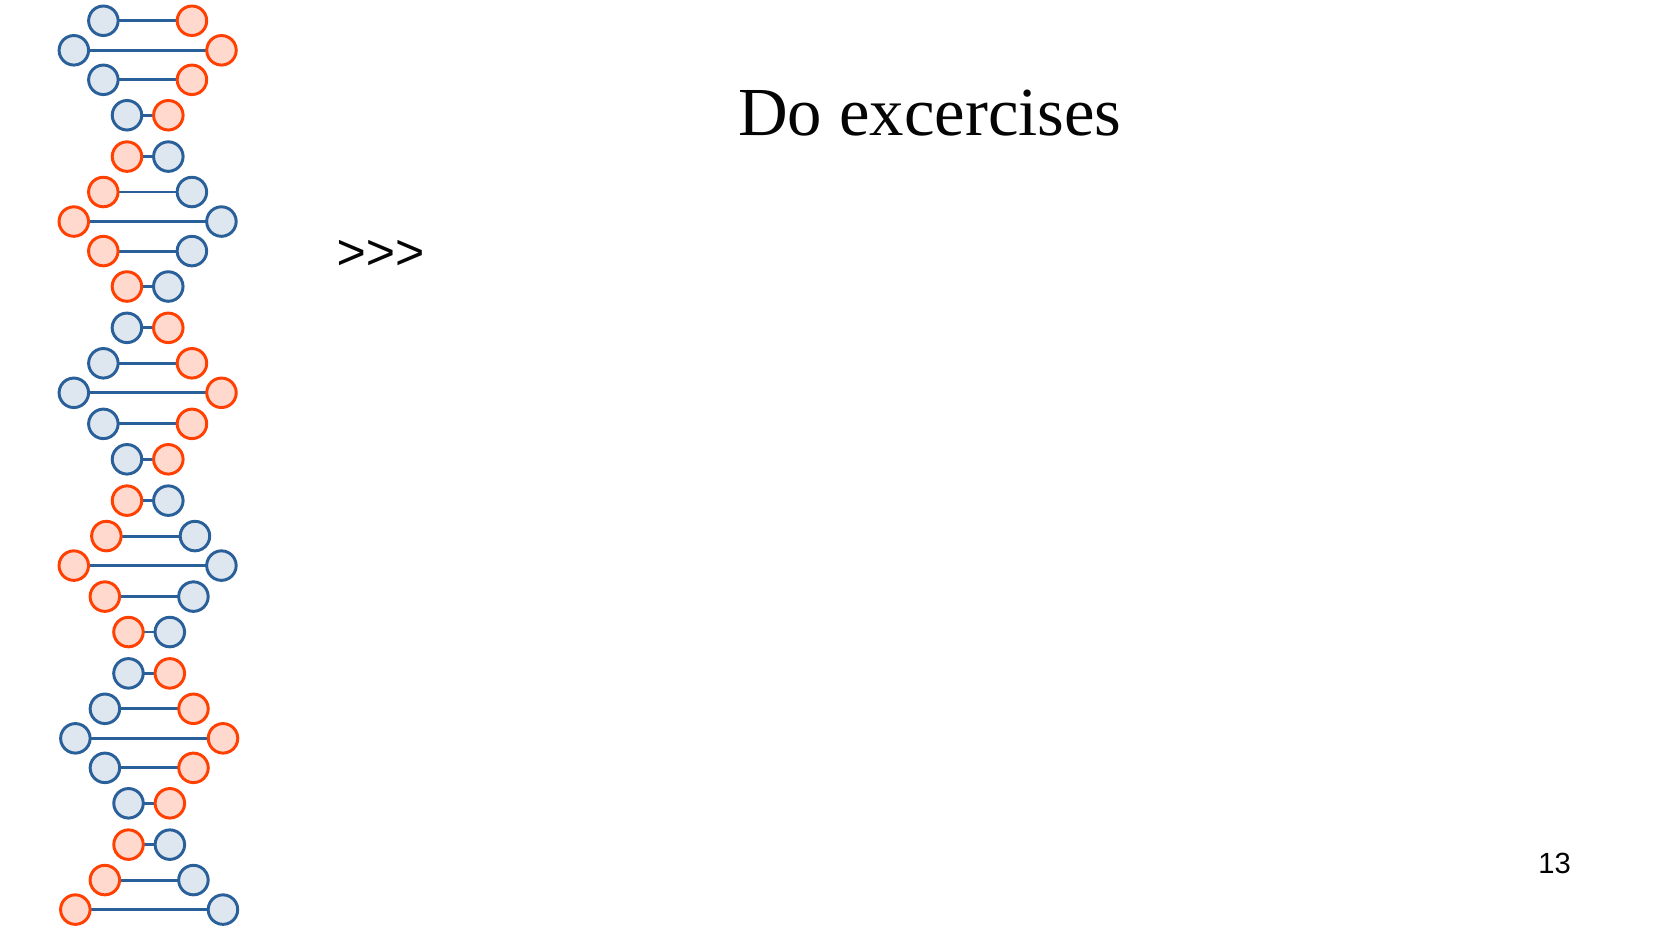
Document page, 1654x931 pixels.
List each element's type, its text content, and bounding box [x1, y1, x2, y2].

list >>> [265, 224, 1595, 764]
title Do excercises [265, 35, 1595, 189]
